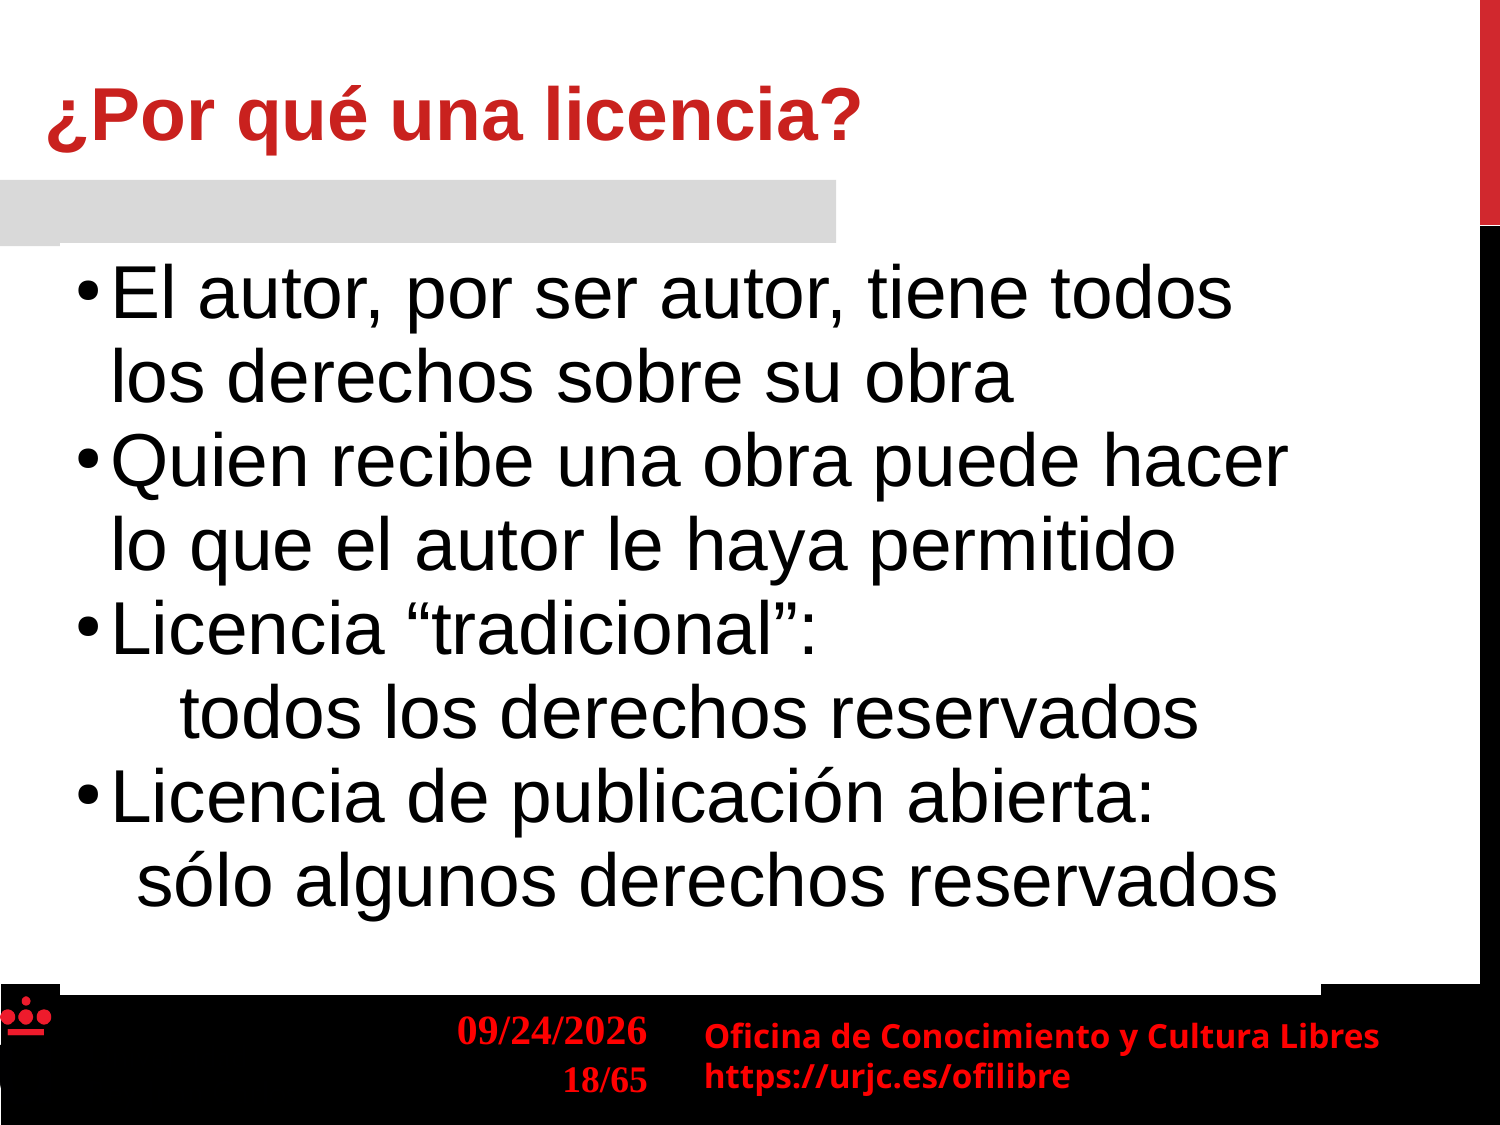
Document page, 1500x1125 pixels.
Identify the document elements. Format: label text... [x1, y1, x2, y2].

text_box El autor, por ser autor, tiene todos los derechos sobre su obra Quien recibe una obra puede hacer lo que el autor le haya permitido Licencia “tradicional”: todos los derechos reservados Licencia de publicación abierta: sólo algunos derechos reservados [60, 243, 1321, 995]
text_box ¿Por qué una licencia? [30, 64, 1306, 248]
title [75, 15, 1425, 172]
